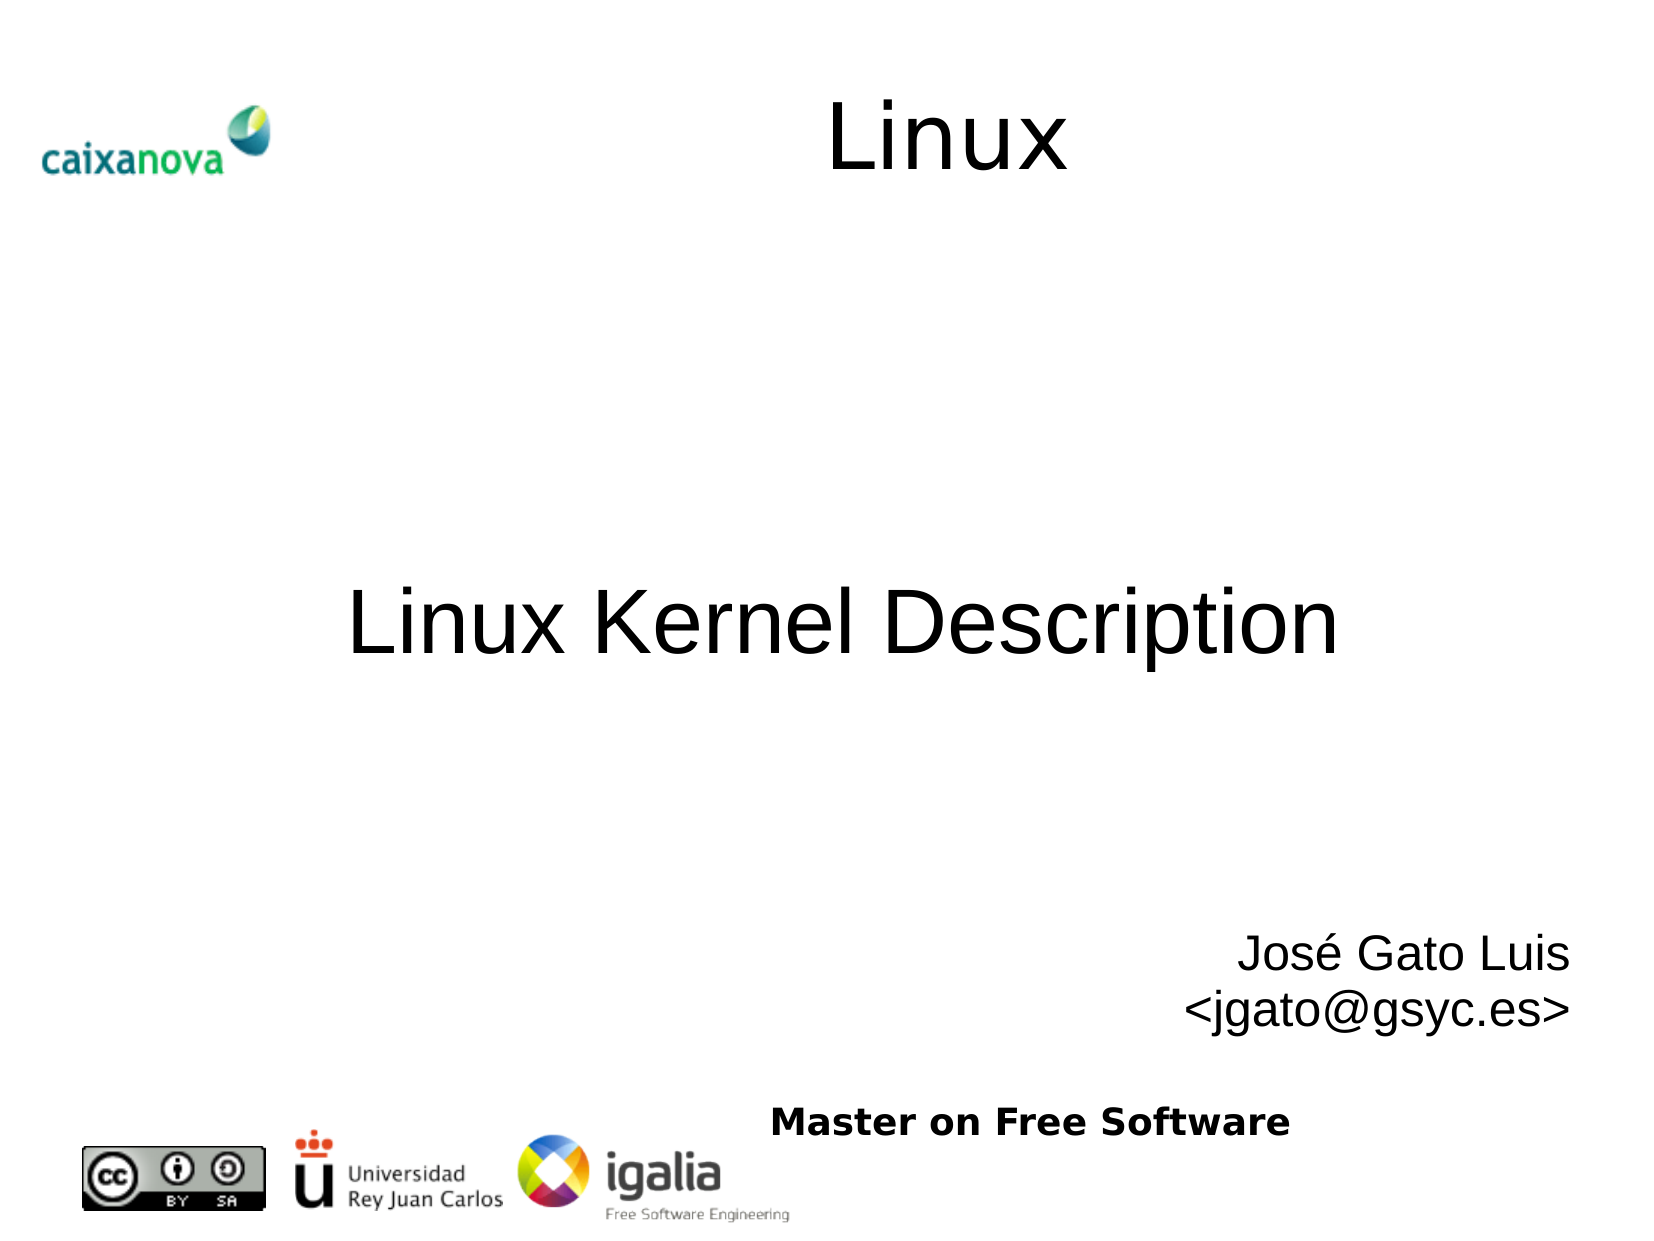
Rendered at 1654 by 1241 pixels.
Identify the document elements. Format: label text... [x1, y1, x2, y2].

picture [82, 1146, 266, 1211]
subtitle Linux Kernel Description José Gato Luis <jgato@gsyc.es> [82, 290, 1571, 1093]
picture [29, 73, 284, 207]
title Linux [295, 38, 1601, 237]
picture [295, 1121, 811, 1235]
